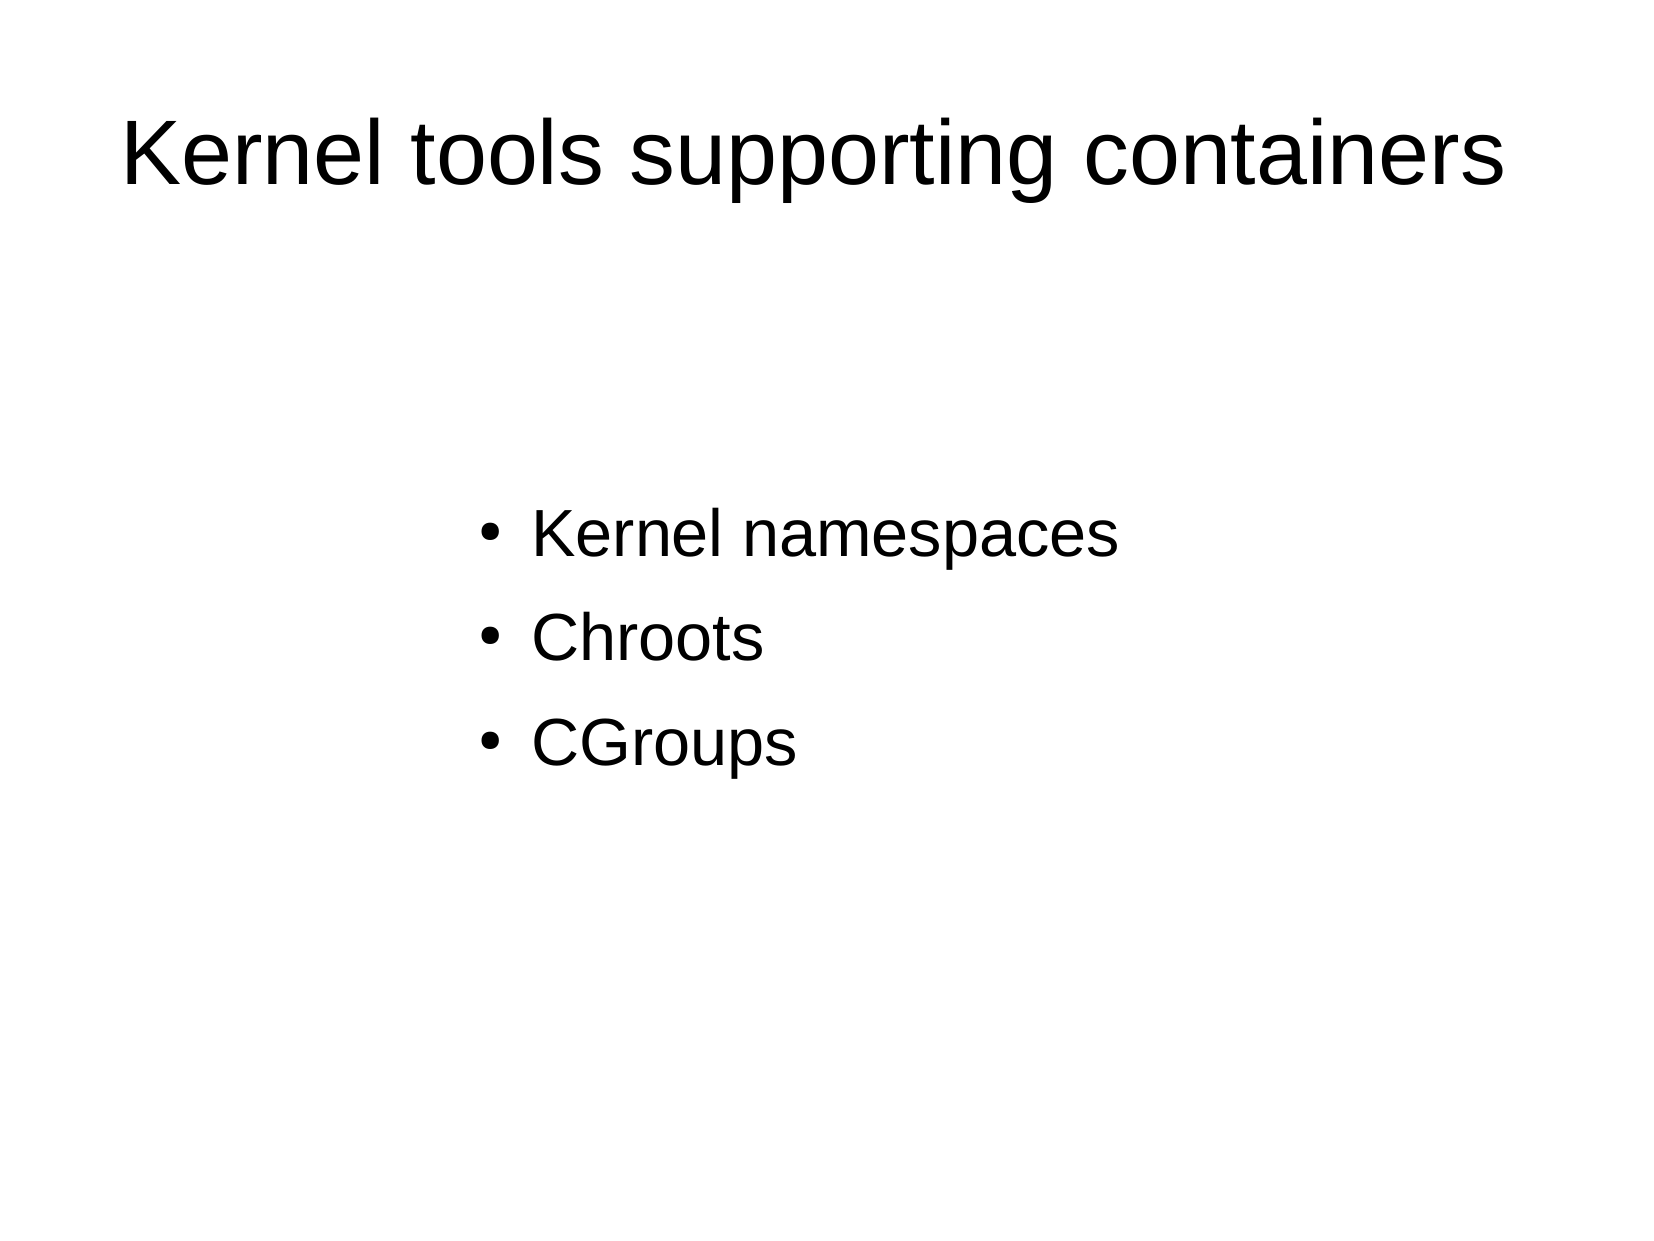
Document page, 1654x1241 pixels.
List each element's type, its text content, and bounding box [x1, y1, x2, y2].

title Kernel tools supporting containers [82, 49, 1571, 257]
list Kernel namespaces Chroots CGroups [460, 496, 1571, 1010]
